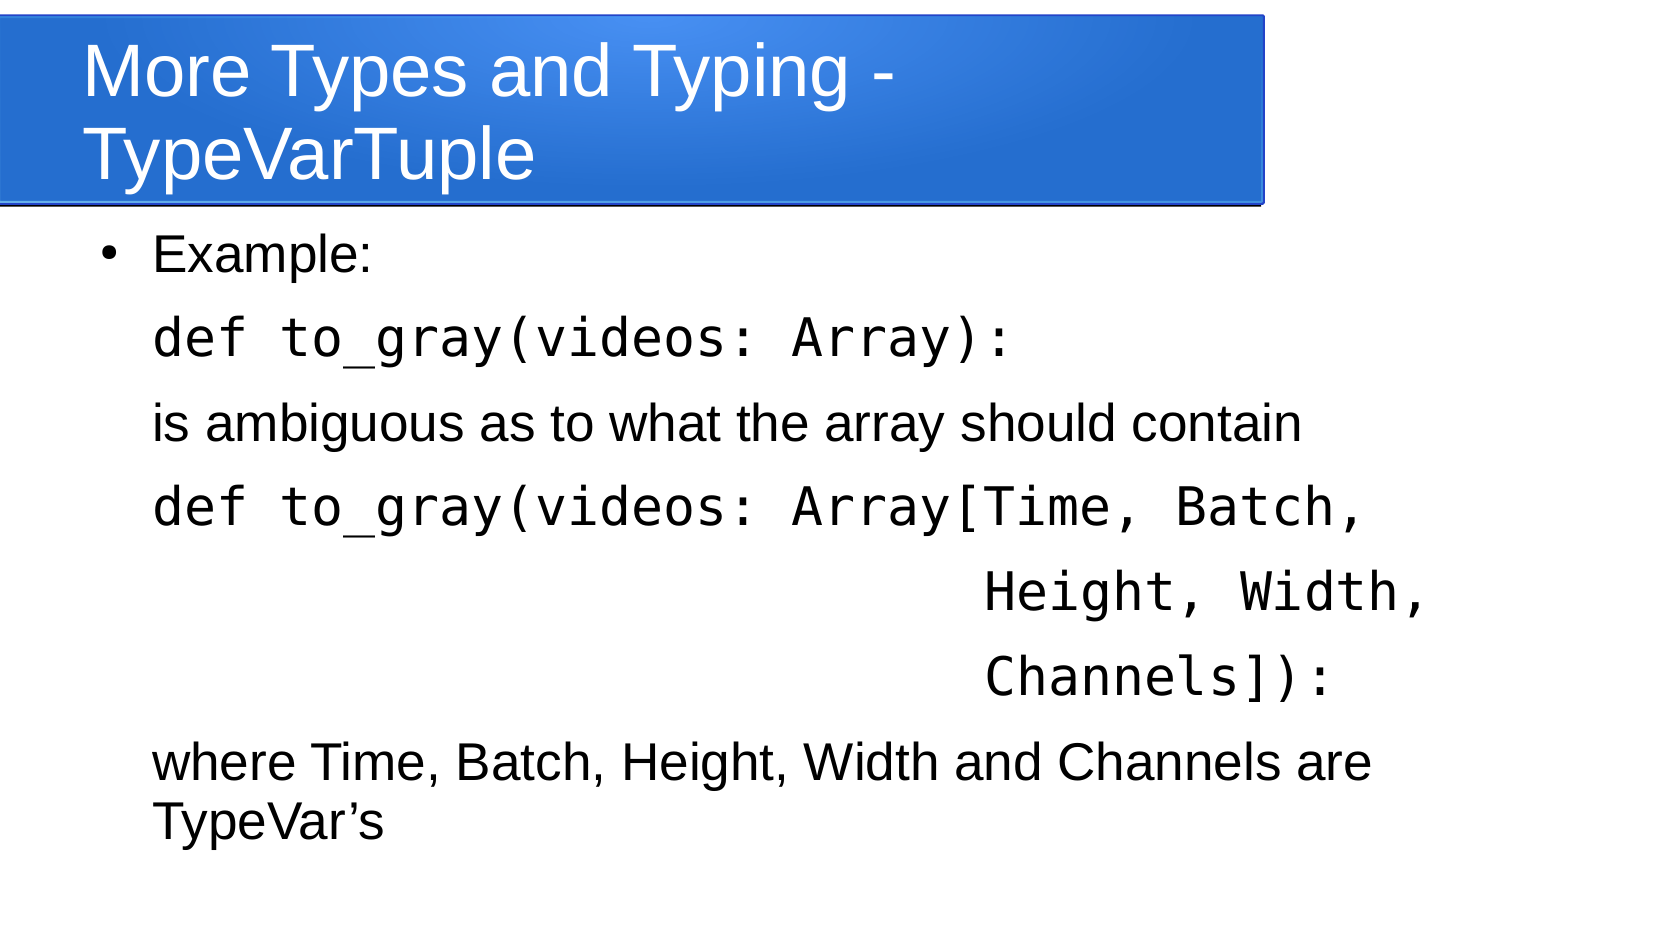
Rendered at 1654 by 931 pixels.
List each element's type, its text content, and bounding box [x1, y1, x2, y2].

list Example: def to_gray(videos: Array): is ambiguous as to what the array should contain def to_gray(videos: Array[Time, Batch, Height, Width, Channels]): where Time, Batch, Height, Width and Channels are TypeVar’s [82, 224, 1571, 856]
title More Types and Typing - TypeVarTuple [82, 29, 1235, 196]
